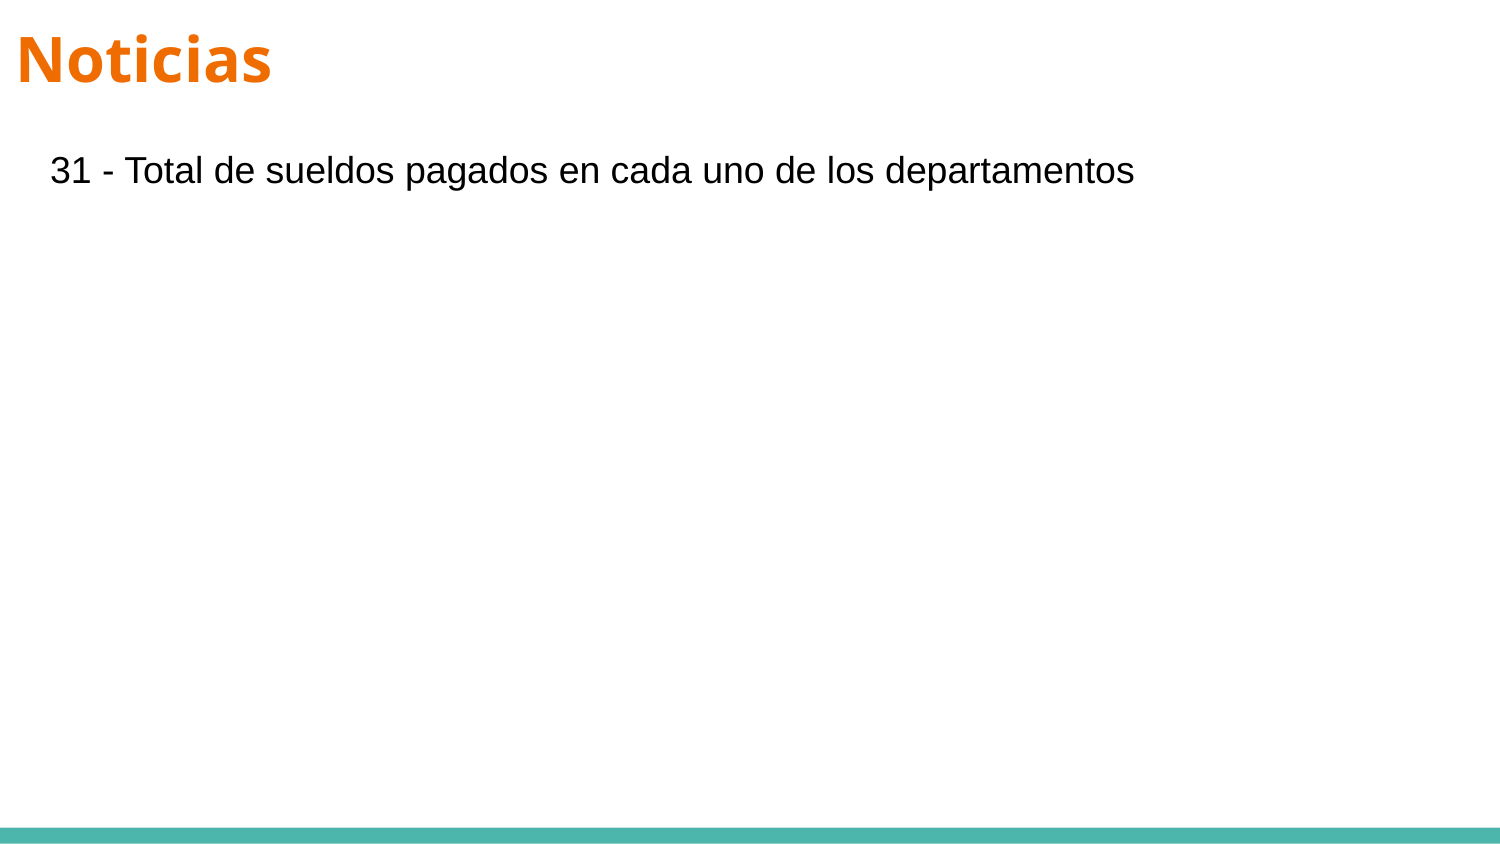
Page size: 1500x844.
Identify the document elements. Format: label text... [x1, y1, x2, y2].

title Noticias [0, 0, 1398, 116]
text_box 31 - Total de sueldos pagados en cada uno de los departamentos [35, 141, 1394, 241]
